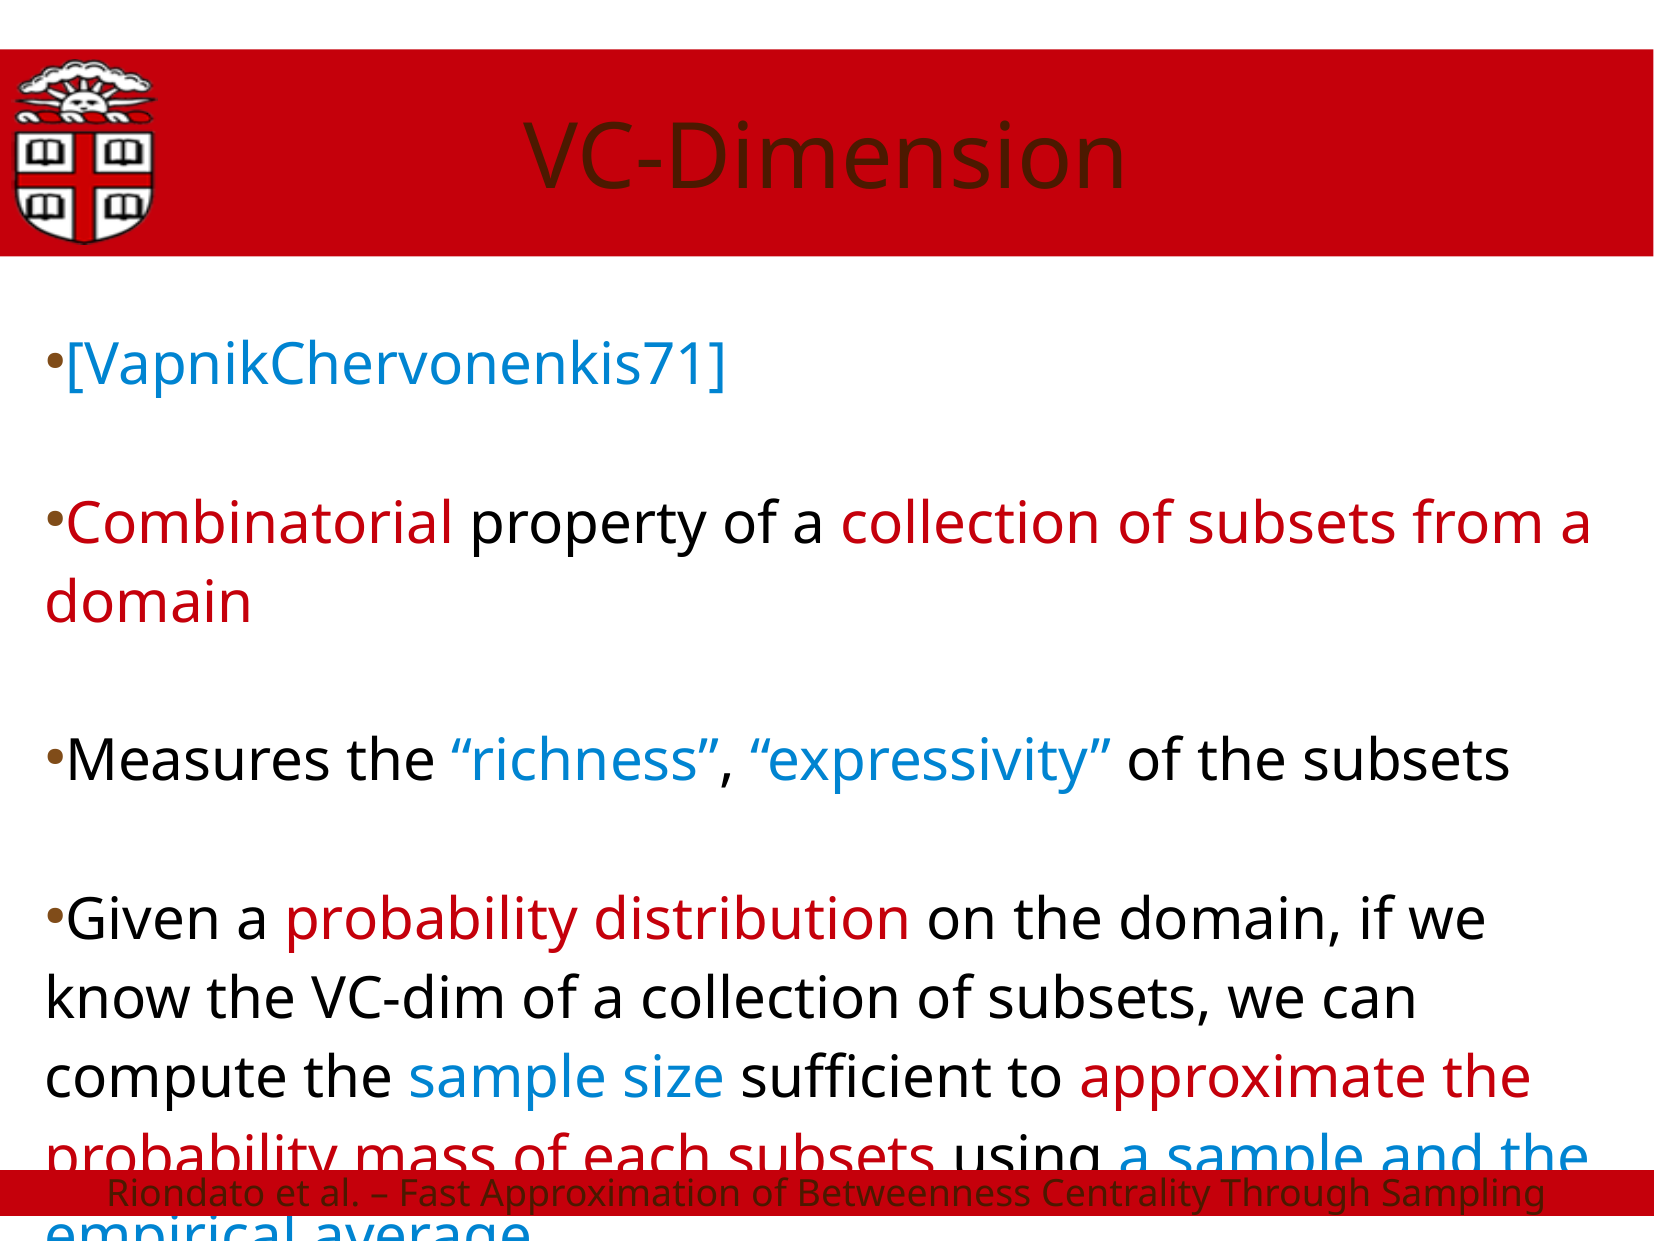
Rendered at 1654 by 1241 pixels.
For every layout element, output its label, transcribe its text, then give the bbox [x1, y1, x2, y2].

text_box Riondato et al. – Fast Approximation of Betweenness Centrality Through Sampling [0, 1170, 1654, 1216]
text_box [VapnikChervonenkis71] Combinatorial property of a collection of subsets from a domain Measures the “richness”, “expressivity” of the subsets Given a probability distribution on the domain, if we know the VC-dim of a collection of subsets, we can compute the sample size sufficient to approximate the probability mass of each subsets using a sample and the empirical average [30, 315, 1621, 1170]
title VC-Dimension [0, 49, 1654, 257]
picture [11, 59, 158, 245]
